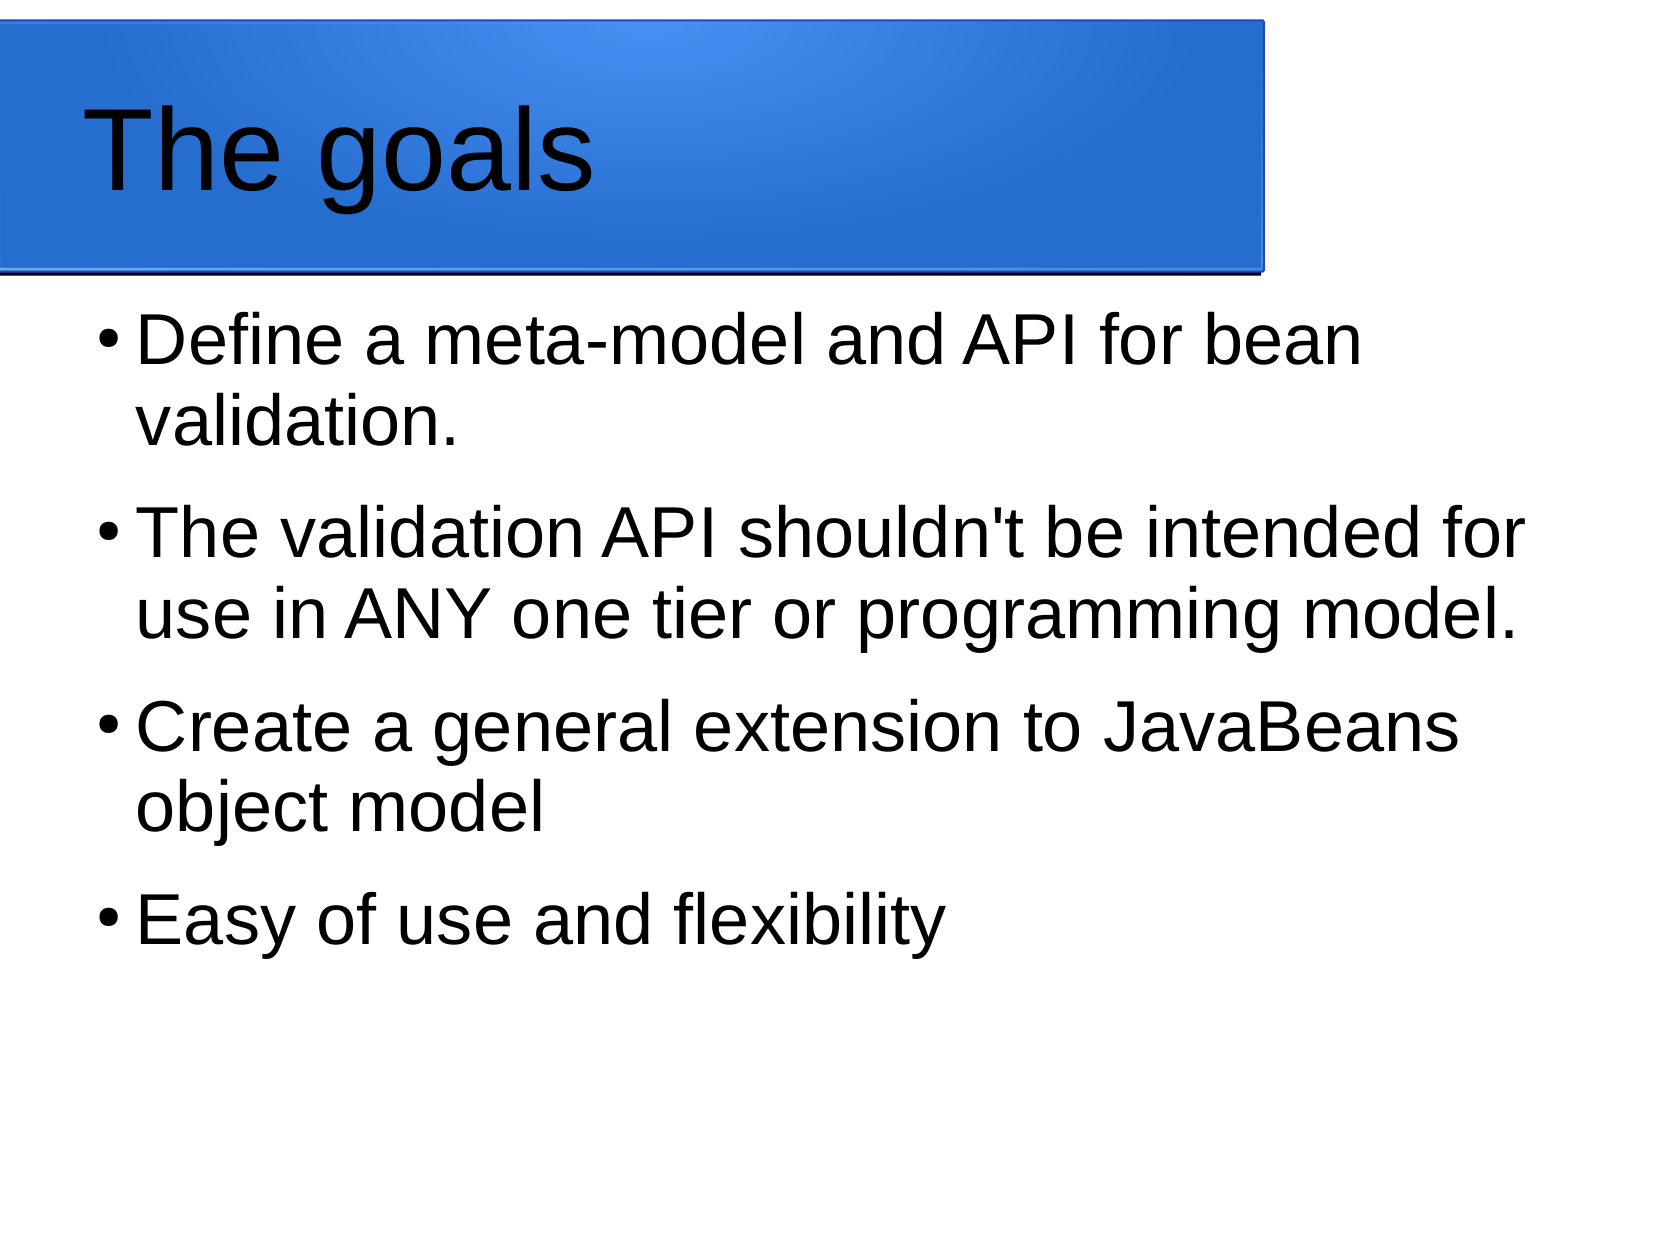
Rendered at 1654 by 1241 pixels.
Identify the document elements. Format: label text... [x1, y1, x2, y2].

list Define a meta-model and API for bean validation. The validation API shouldn't be intended for use in ANY one tier or programming model. Create a general extension to JavaBeans object model Easy of use and flexibility [82, 299, 1571, 1019]
title The goals [82, 47, 1235, 252]
